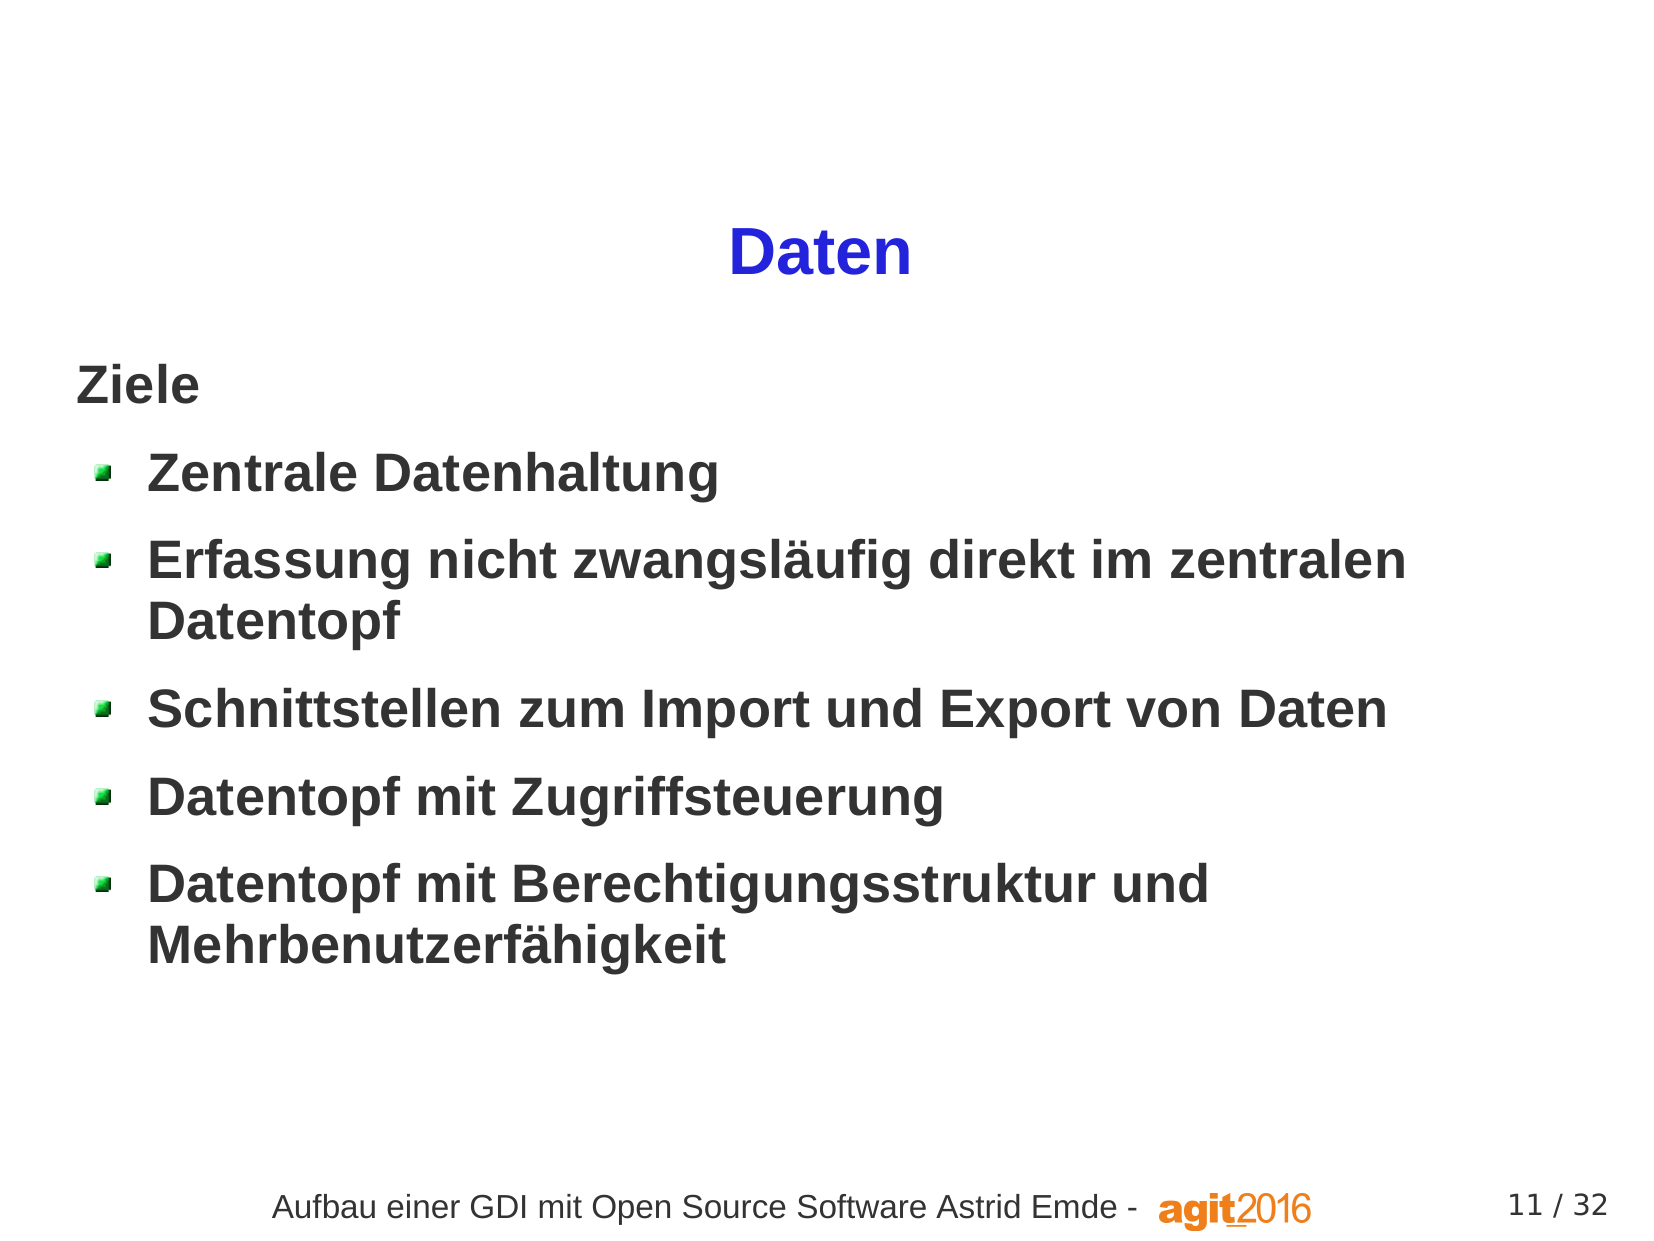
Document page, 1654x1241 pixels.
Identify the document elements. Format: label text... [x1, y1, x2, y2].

list Ziele Zentrale Datenhaltung Erfassung nicht zwangsläufig direkt im zentralen Datentopf Schnittstellen zum Import und Export von Daten Datentopf mit Zugriffsteuerung Datentopf mit Berechtigungsstruktur und Mehrbenutzerfähigkeit [76, 354, 1565, 1173]
picture [1158, 1192, 1312, 1232]
title Daten [76, 177, 1565, 325]
